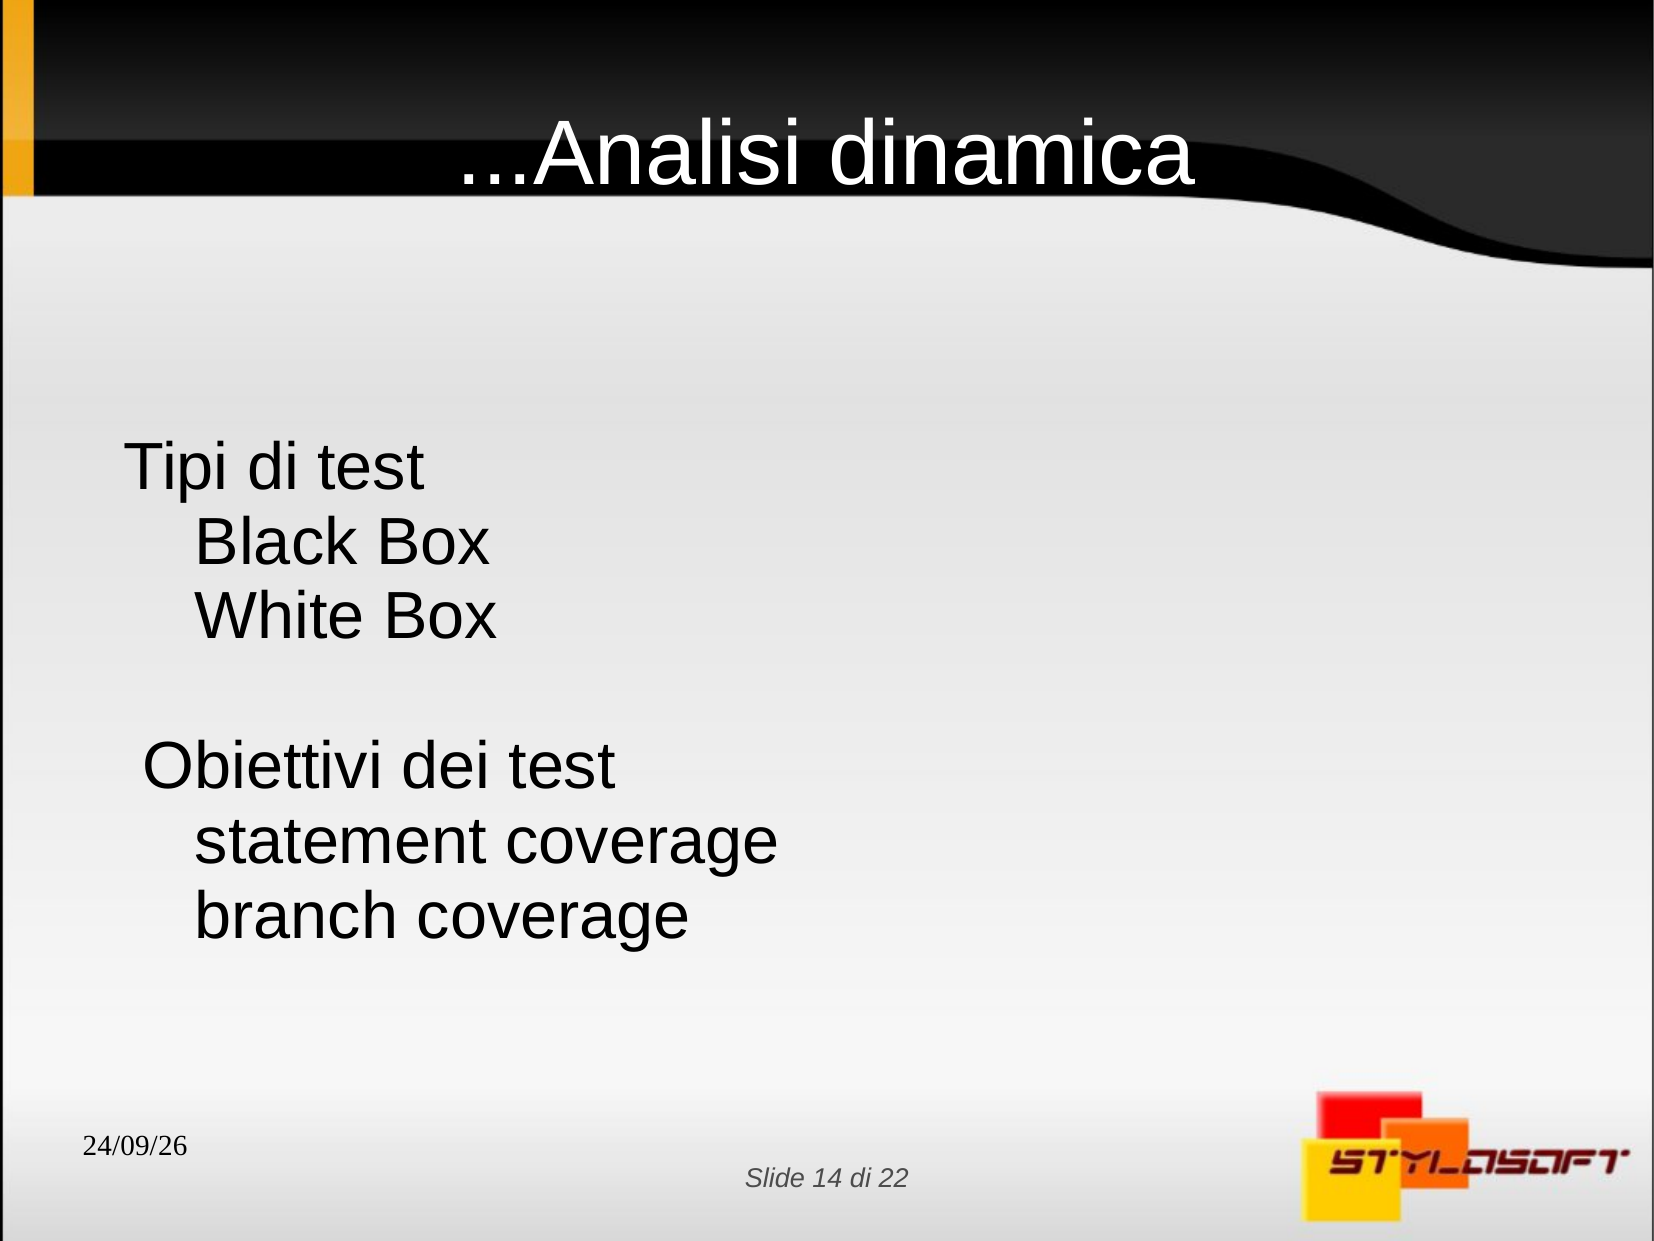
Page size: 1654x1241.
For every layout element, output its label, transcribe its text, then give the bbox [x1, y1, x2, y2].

subtitle Tipi di test Black Box White Box Obiettivi dei test statement coverage branch coverage [88, 288, 1577, 1093]
picture [0, 0, 1654, 1156]
title ...Analisi dinamica [82, 49, 1571, 257]
text_box Slide <numero> di 22 [0, 1156, 1654, 1241]
